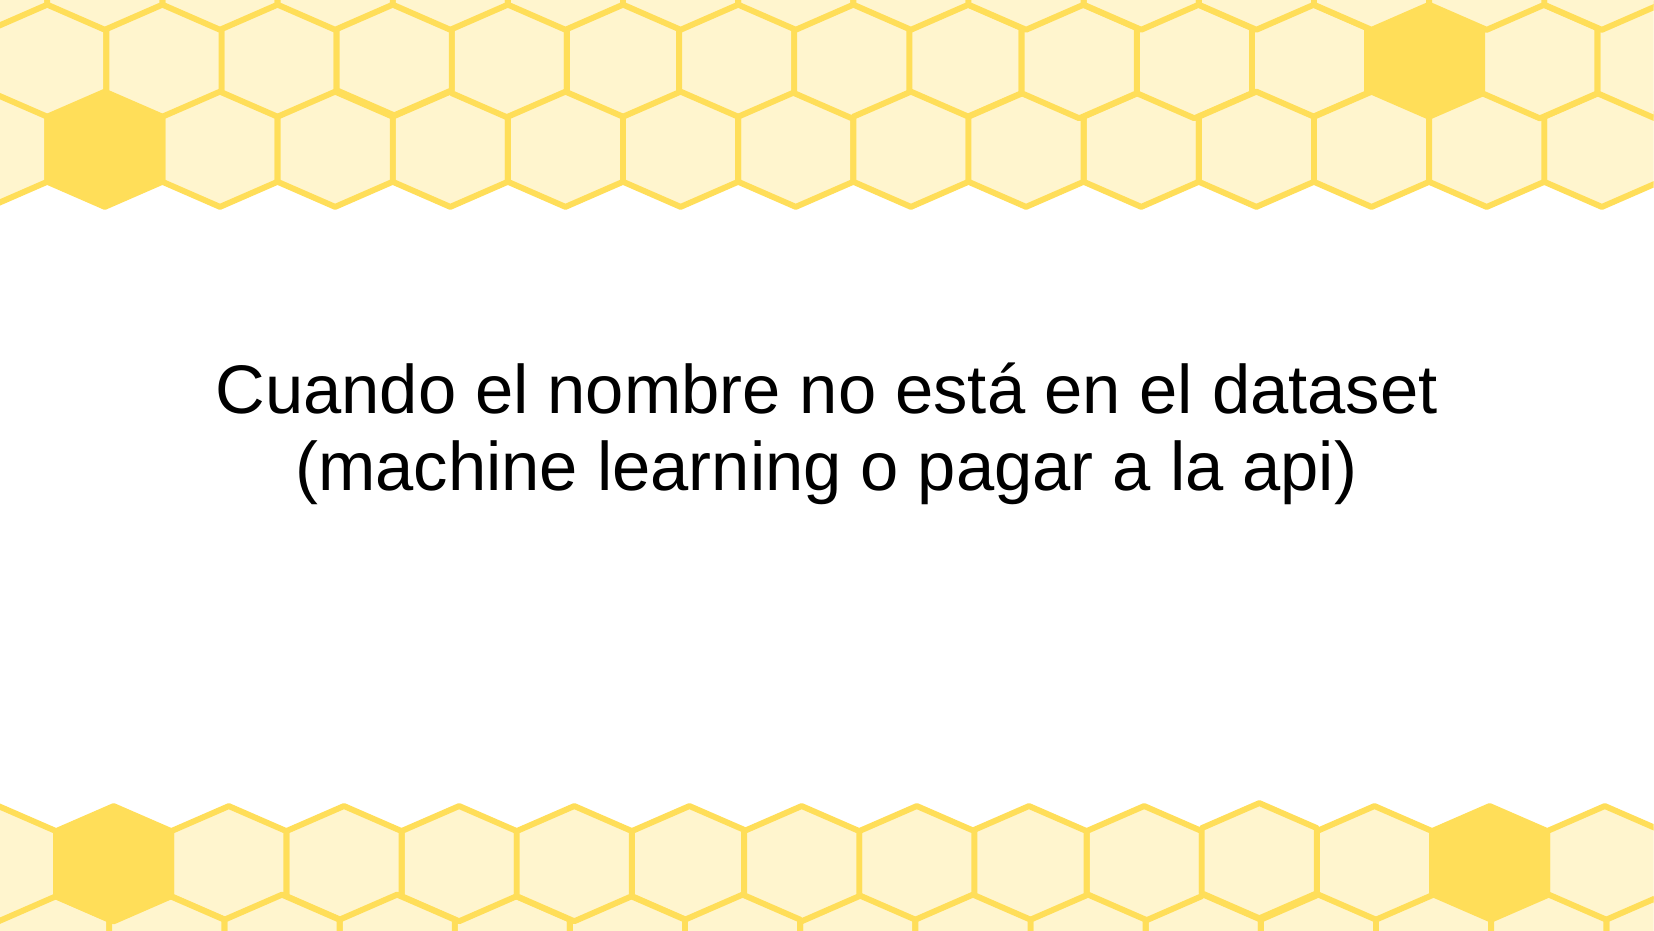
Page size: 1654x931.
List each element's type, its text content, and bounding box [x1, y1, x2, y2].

title Cuando el nombre no está en el dataset (machine learning o pagar a la api) [88, 324, 1565, 532]
